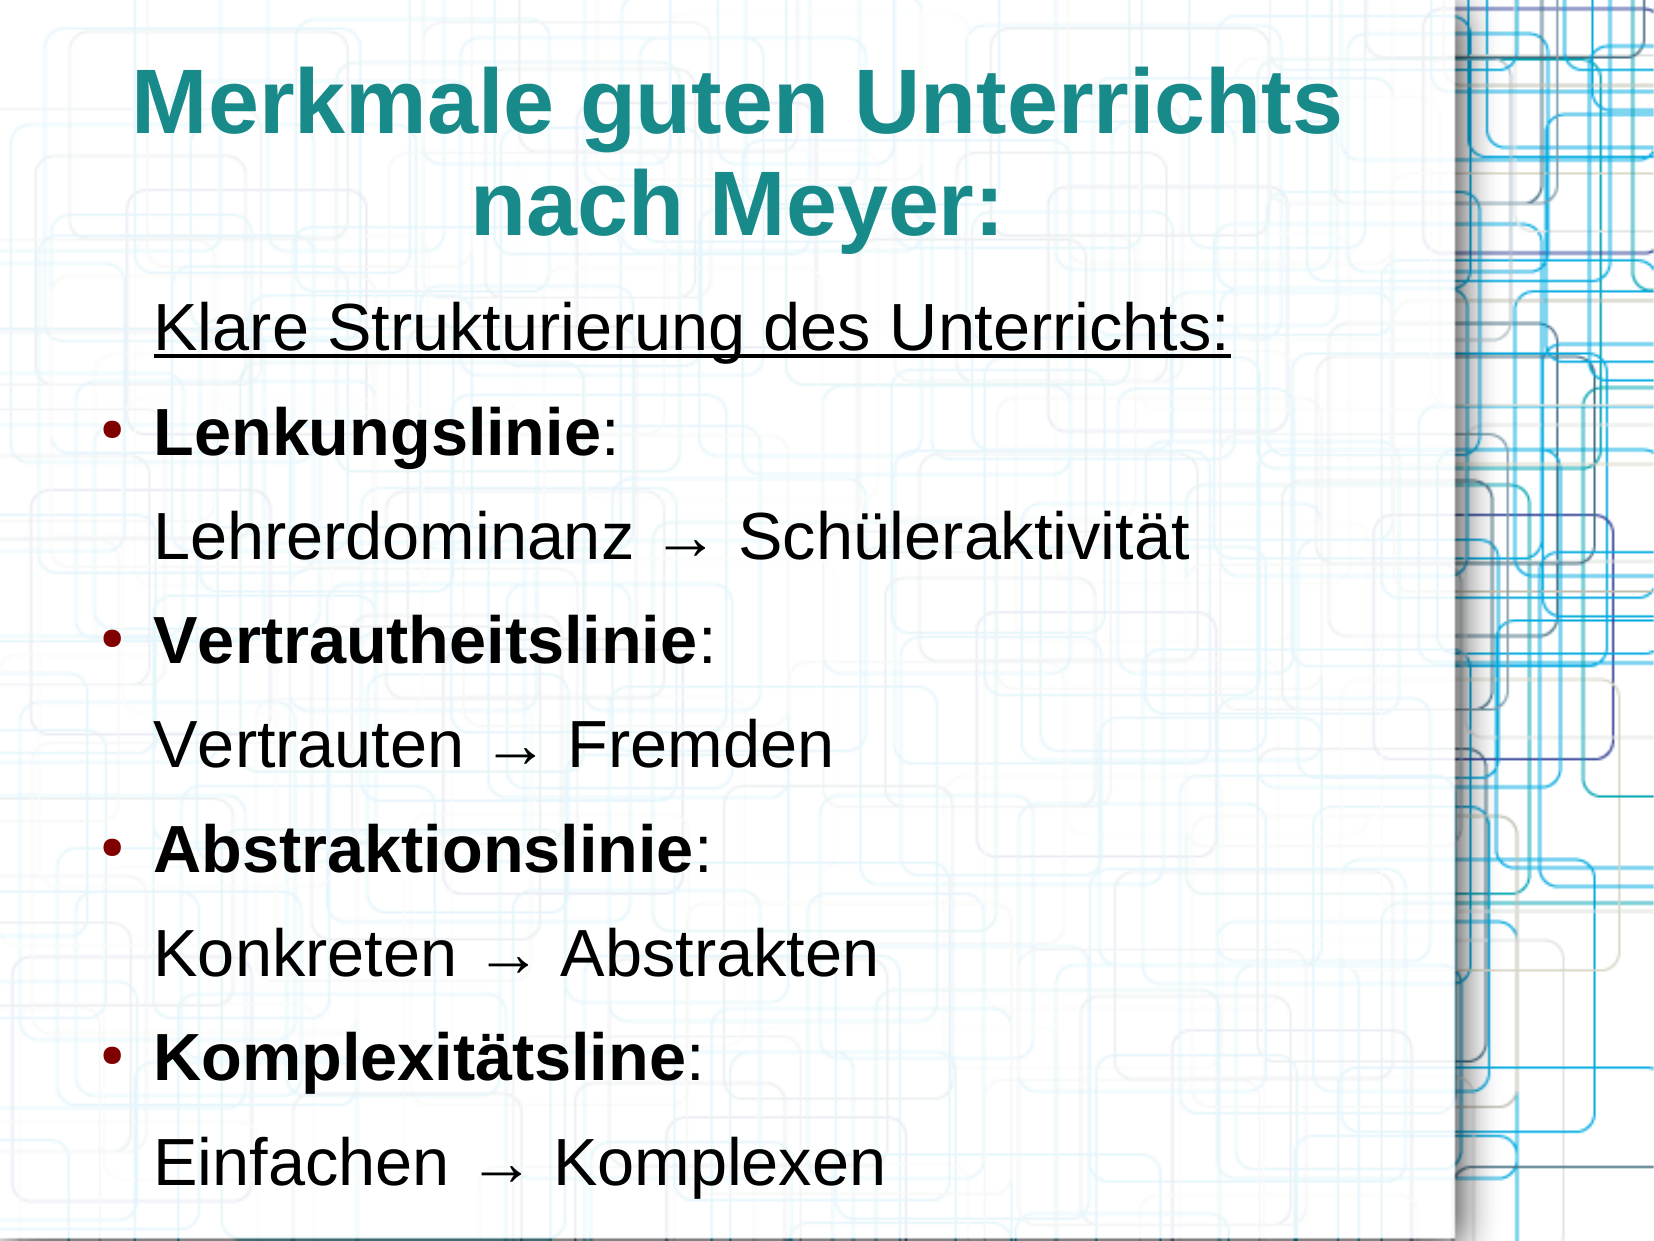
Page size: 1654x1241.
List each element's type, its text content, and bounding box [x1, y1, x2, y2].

picture [0, 0, 1654, 1241]
title Merkmale guten Unterrichts nach Meyer: [59, 49, 1418, 257]
list Klare Strukturierung des Unterrichts: Lenkungslinie: Lehrerdominanz → Schüleraktivität Vertrautheitslinie: Vertrauten → Fremden Abstraktionslinie: Konkreten → Abstrakten Komplexitätsline: Einfachen → Komplexen [82, 290, 1418, 1200]
